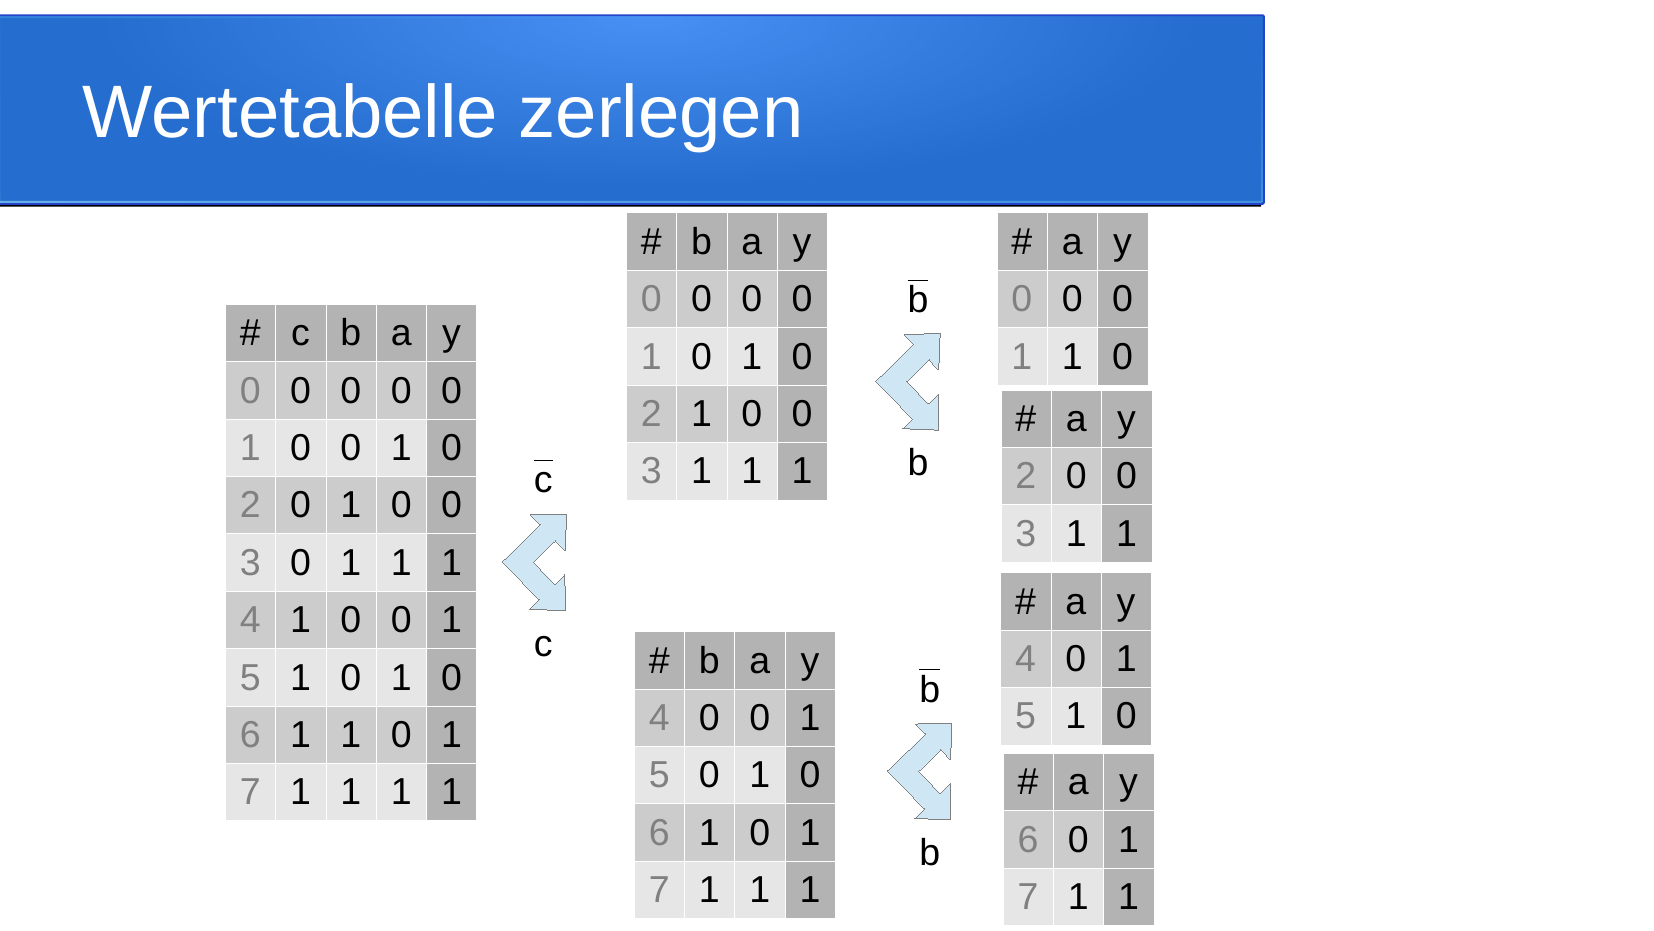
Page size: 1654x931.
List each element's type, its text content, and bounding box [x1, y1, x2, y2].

text_box b [904, 660, 976, 718]
table_header a [728, 213, 777, 270]
table_header # [627, 213, 676, 270]
table_cell 1 [327, 707, 376, 763]
table_cell 0 [1098, 271, 1148, 327]
table_cell 1 [685, 804, 734, 861]
table_header a [377, 305, 426, 361]
table_cell 1 [786, 804, 835, 861]
table_cell 1 [427, 534, 476, 591]
table_cell 1 [377, 534, 426, 591]
table_cell 1 [377, 420, 426, 476]
table_cell 1 [276, 649, 326, 706]
table_cell 5 [226, 649, 275, 706]
table_cell 0 [226, 362, 275, 419]
table_cell 0 [377, 477, 426, 533]
table_cell 0 [427, 420, 476, 476]
table_cell 1 [226, 420, 275, 476]
table_header y [778, 213, 827, 270]
table_cell 1 [1052, 505, 1101, 562]
table_cell 0 [677, 328, 727, 385]
table_cell 0 [786, 747, 835, 803]
table_header a [1048, 213, 1097, 270]
table_cell 0 [677, 271, 727, 327]
table_header b [677, 213, 727, 270]
table_cell 6 [635, 804, 684, 861]
table_cell 1 [998, 328, 1047, 385]
table_cell 1 [728, 328, 777, 385]
table_cell 1 [1102, 631, 1151, 687]
table_cell 1 [1104, 811, 1154, 868]
table_cell 2 [226, 477, 275, 533]
table_cell 1 [377, 764, 426, 820]
table_header y [1102, 573, 1151, 630]
table_cell 1 [276, 707, 326, 763]
table_cell 0 [1102, 688, 1151, 745]
table_cell 0 [1052, 448, 1101, 504]
table_cell 0 [685, 747, 734, 803]
text_box [875, 333, 941, 431]
table_cell 0 [778, 386, 827, 442]
table_cell 0 [728, 386, 777, 442]
table_cell 1 [627, 328, 676, 385]
table_cell 1 [1052, 688, 1101, 745]
table_header y [427, 305, 476, 361]
table_cell 4 [226, 592, 275, 648]
table_cell 6 [226, 707, 275, 763]
text_box b [904, 823, 976, 881]
table_cell 0 [427, 362, 476, 419]
table_header y [1102, 391, 1152, 447]
table_cell 1 [677, 386, 727, 442]
table_header # [1002, 391, 1051, 447]
table_cell 0 [778, 328, 827, 385]
table_cell 0 [778, 271, 827, 327]
table_cell 0 [377, 707, 426, 763]
table_cell 0 [998, 271, 1047, 327]
table_cell 5 [635, 747, 684, 803]
table_cell 1 [735, 747, 785, 803]
table_cell 0 [427, 477, 476, 533]
table_cell 6 [1004, 811, 1053, 868]
table_cell 7 [635, 862, 684, 918]
text_box b [892, 434, 964, 491]
table_cell 1 [276, 764, 326, 820]
table_cell 0 [735, 690, 785, 746]
table_cell 0 [1054, 811, 1103, 868]
table_cell 0 [327, 592, 376, 648]
table_cell 1 [276, 592, 326, 648]
table_header # [226, 305, 275, 361]
table_cell 3 [226, 534, 275, 591]
table_cell 0 [627, 271, 676, 327]
table_cell 1 [1104, 869, 1154, 925]
table_cell 1 [427, 764, 476, 820]
table_header b [327, 305, 376, 361]
table_cell 1 [728, 443, 777, 500]
table_cell 1 [327, 764, 376, 820]
table_header y [1098, 213, 1148, 270]
text_box b [892, 271, 964, 328]
table_cell 0 [377, 592, 426, 648]
table_cell 1 [735, 862, 785, 918]
table_cell 3 [627, 443, 676, 500]
table_cell 0 [427, 649, 476, 706]
table_cell 5 [1001, 688, 1051, 745]
table_cell 1 [1054, 869, 1103, 925]
table_cell 1 [786, 862, 835, 918]
table_cell 0 [276, 362, 326, 419]
title Wertetabelle zerlegen [82, 35, 1235, 189]
table_cell 0 [377, 362, 426, 419]
table_header y [786, 632, 835, 689]
table_cell 1 [427, 592, 476, 648]
table_cell 2 [627, 386, 676, 442]
table_header c [276, 305, 326, 361]
table_cell 7 [226, 764, 275, 820]
text_box c [519, 451, 591, 509]
table_cell 0 [276, 420, 326, 476]
text_box [887, 723, 952, 820]
table_cell 4 [1001, 631, 1051, 687]
table_cell 3 [1002, 505, 1051, 562]
table_header # [635, 632, 684, 689]
table_header # [1004, 754, 1053, 810]
table_header b [685, 632, 734, 689]
table_header # [998, 213, 1047, 270]
table_cell 0 [735, 804, 785, 861]
table_cell 1 [327, 534, 376, 591]
table_cell 0 [327, 649, 376, 706]
table_header y [1104, 754, 1154, 810]
table_cell 1 [377, 649, 426, 706]
table_cell 0 [1102, 448, 1152, 504]
table_cell 0 [327, 420, 376, 476]
table_cell 1 [427, 707, 476, 763]
table_cell 1 [685, 862, 734, 918]
table_cell 0 [327, 362, 376, 419]
table_cell 0 [1052, 631, 1101, 687]
table_cell 7 [1004, 869, 1053, 925]
table_cell 0 [276, 534, 326, 591]
text_box c [519, 614, 591, 672]
table_cell 1 [327, 477, 376, 533]
table_header a [1052, 573, 1101, 630]
table_cell 0 [728, 271, 777, 327]
table_cell 1 [677, 443, 727, 500]
table_cell 1 [786, 690, 835, 746]
table_cell 4 [635, 690, 684, 746]
table_cell 2 [1002, 448, 1051, 504]
table_cell 0 [685, 690, 734, 746]
table_header a [735, 632, 785, 689]
table_cell 1 [778, 443, 827, 500]
table_header # [1001, 573, 1051, 630]
table_cell 1 [1048, 328, 1097, 385]
table_cell 0 [1048, 271, 1097, 327]
table_header a [1054, 754, 1103, 810]
text_box [502, 514, 567, 611]
table_cell 0 [1098, 328, 1148, 385]
table_cell 1 [1102, 505, 1152, 562]
table_header a [1052, 391, 1101, 447]
table_cell 0 [276, 477, 326, 533]
